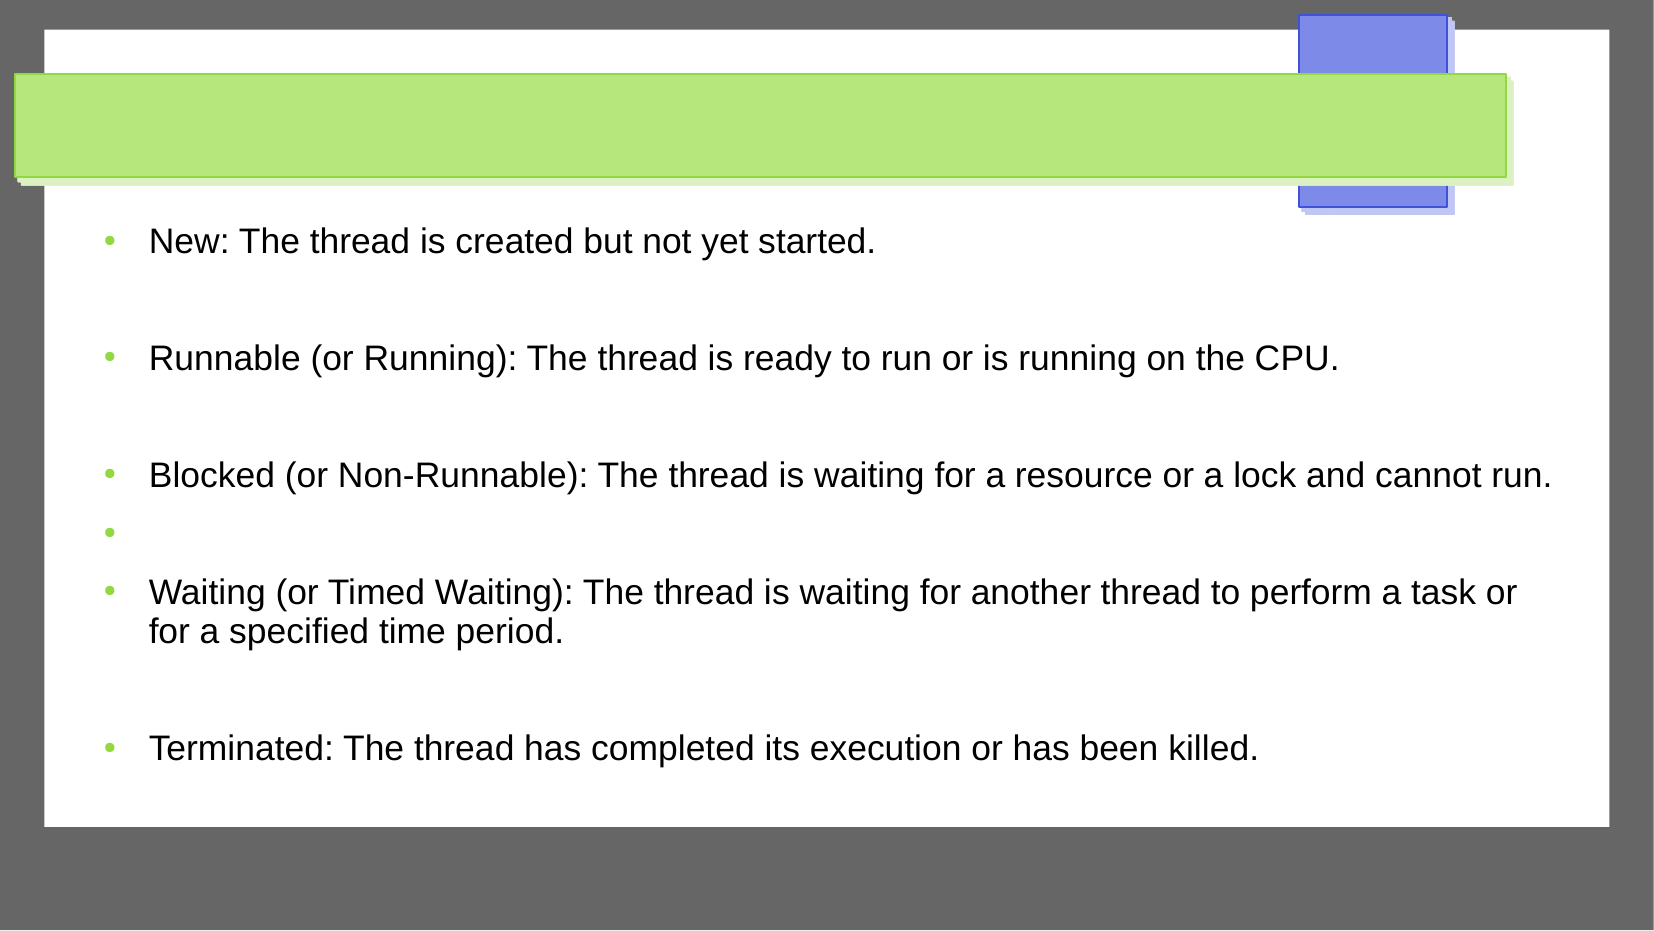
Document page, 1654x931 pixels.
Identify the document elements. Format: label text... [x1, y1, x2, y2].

list New: The thread is created but not yet started. Runnable (or Running): The thread is ready to run or is running on the CPU. Blocked (or Non-Runnable): The thread is waiting for a resource or a lock and cannot run. Waiting (or Timed Waiting): The thread is waiting for another thread to perform a task or for a specified time period. Terminated: The thread has completed its execution or has been killed. [88, 221, 1565, 813]
